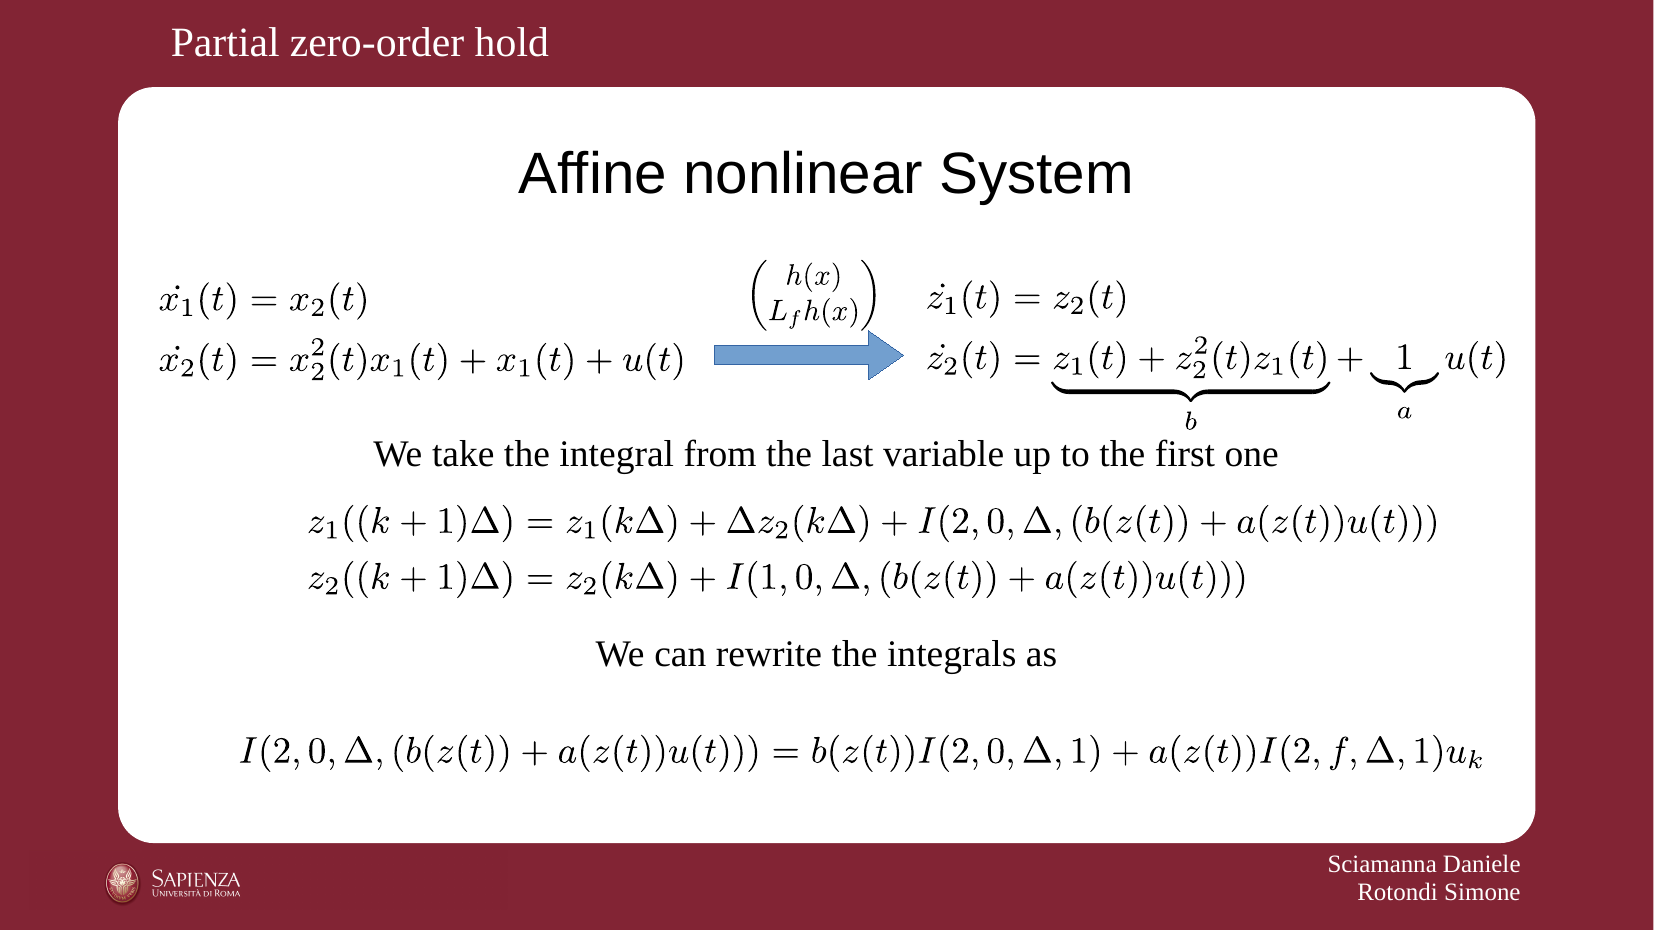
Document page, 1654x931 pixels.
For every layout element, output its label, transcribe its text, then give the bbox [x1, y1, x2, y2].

picture [29, 850, 508, 910]
text_box Partial zero-order hold [106, 11, 615, 76]
title Affine nonlinear System [162, 110, 1492, 237]
text_box We take the integral from the last variable up to the first one [348, 425, 1306, 485]
text_box We can rewrite the integrals as [348, 625, 1306, 683]
text_box [118, 87, 1536, 844]
text_box Sciamanna Daniele Rotondi Simone [933, 843, 1536, 914]
